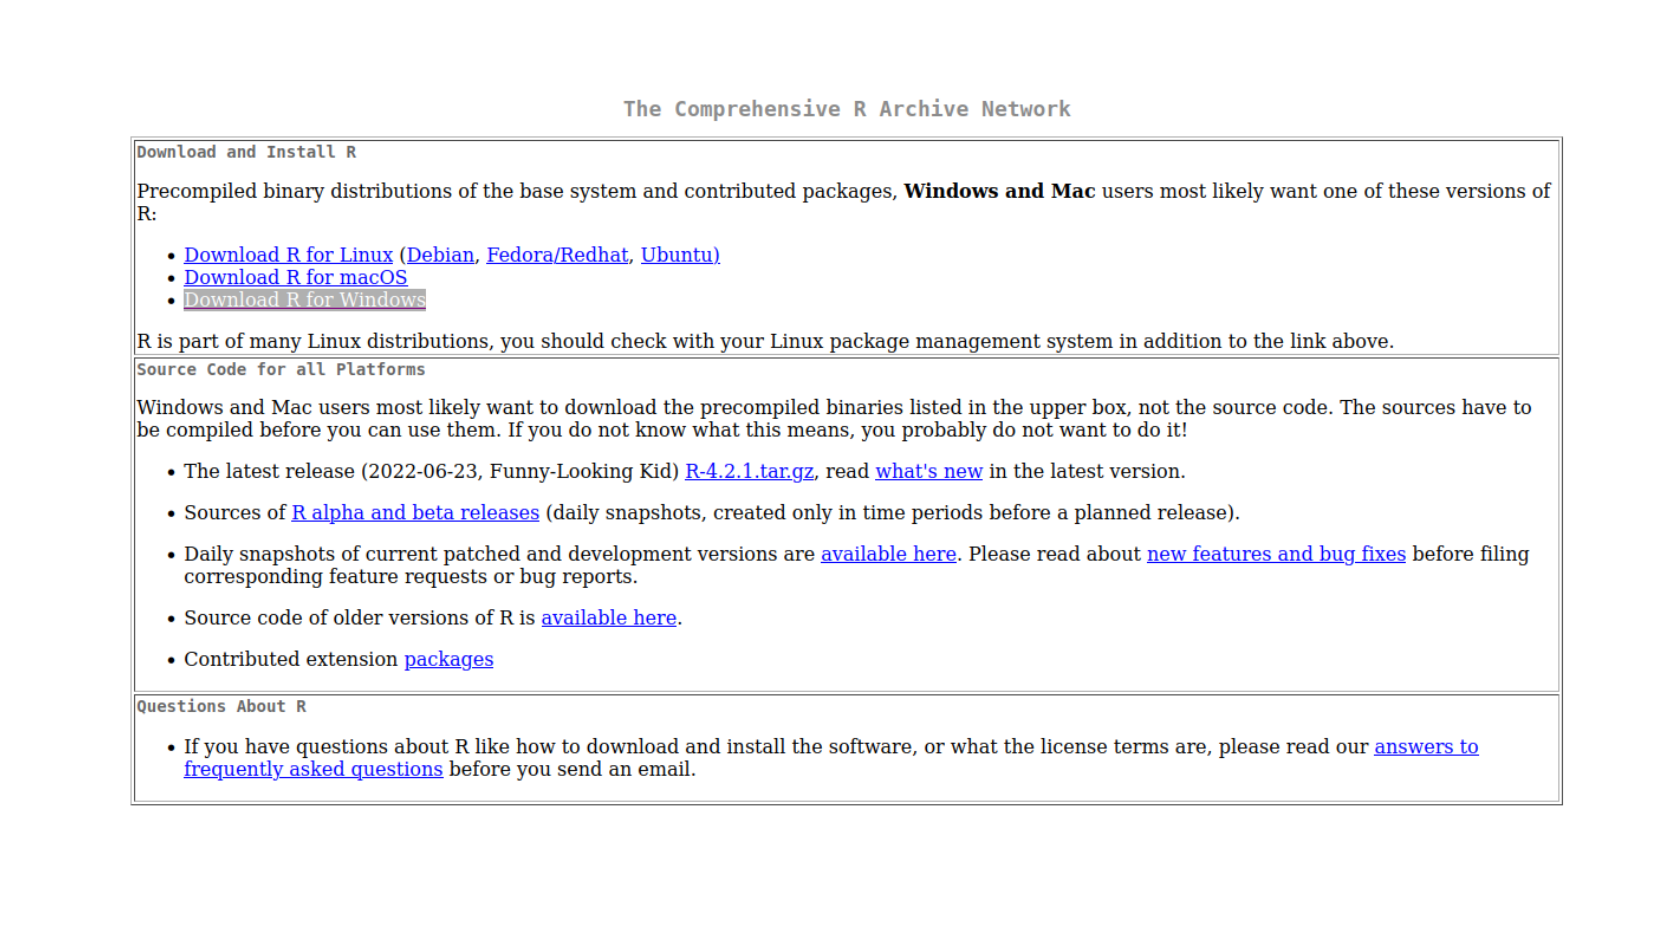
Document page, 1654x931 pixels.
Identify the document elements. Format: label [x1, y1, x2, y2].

picture [88, 88, 1595, 823]
